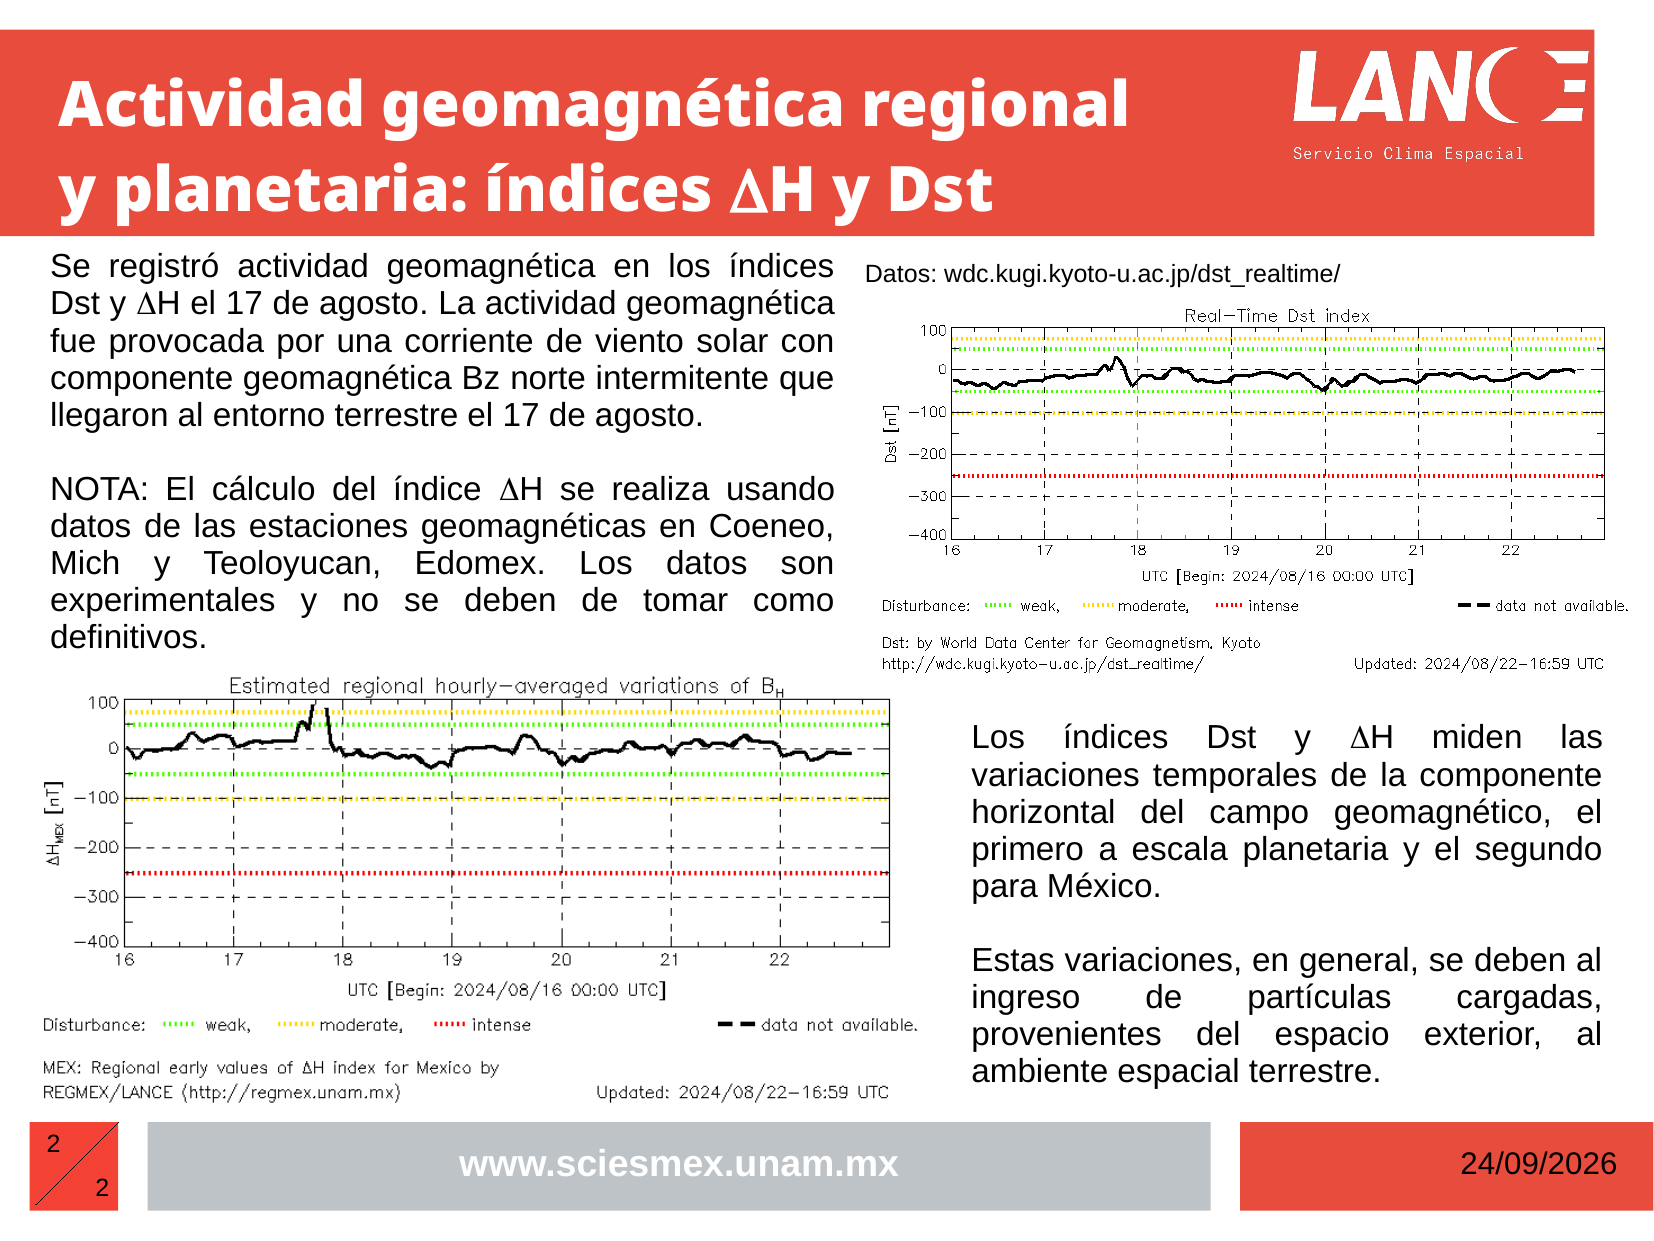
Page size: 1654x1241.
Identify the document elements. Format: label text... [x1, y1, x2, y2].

text_box 2 [35, 1151, 125, 1209]
picture [34, 289, 1642, 1105]
text_box www.sciesmex.unam.mx [153, 1122, 1205, 1205]
text_box <número> [31, 1122, 176, 1170]
picture [1293, 47, 1589, 162]
text_box Se registró actividad geomagnética en los índices Dst y DH el 17 de agosto. La actividad geomagnética fue provocada por una corriente de viento solar con componente geomagnética Bz norte intermitente que llegaron al entorno terrestre el 17 de agosto. NOTA: El cálculo del índice DH se realiza usando datos de las estaciones geomagnéticas en Coeneo, Mich y Teoloyucan, Edomex. Los datos son experimentales y no se deben de tomar como definitivos. [35, 240, 851, 768]
text_box Los índices Dst y DH miden las variaciones temporales de la componente horizontal del campo geomagnético, el primero a escala planetaria y el segundo para México. Estas variaciones, en general, se deben al ingreso de partículas cargadas, provenientes del espacio exterior, al ambiente espacial terrestre. [956, 711, 1619, 1097]
text_box Datos: wdc.kugi.kyoto-u.ac.jp/dst_realtime/ [851, 252, 1371, 296]
title Actividad geomagnética regional y planetaria: índices DH y Dst [59, 59, 1312, 207]
text_box 22/08/2024 [1424, 1122, 1654, 1205]
